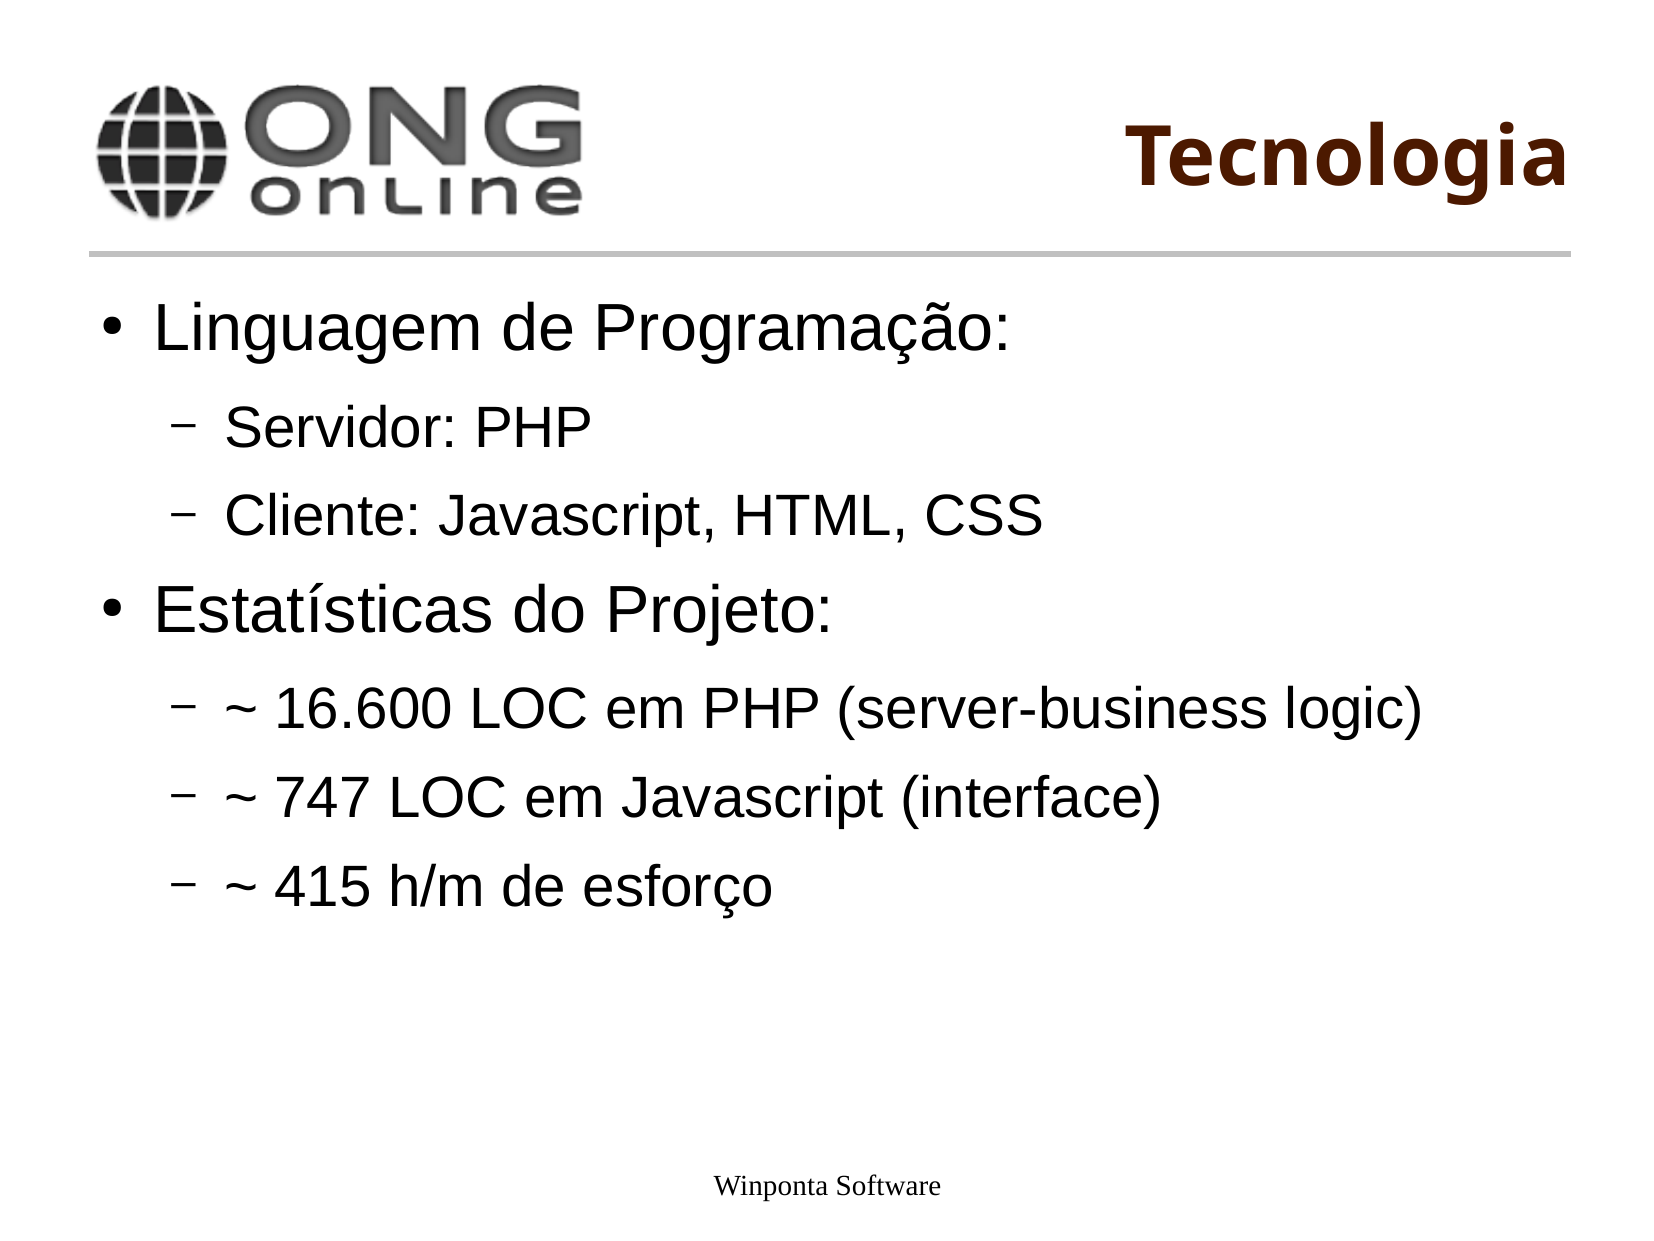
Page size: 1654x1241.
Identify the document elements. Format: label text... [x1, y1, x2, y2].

title Tecnologia [82, 49, 1571, 257]
list Linguagem de Programação: Servidor: PHP Cliente: Javascript, HTML, CSS Estatísticas do Projeto: ~ 16.600 LOC em PHP (server-business logic) ~ 747 LOC em Javascript (interface) ~ 415 h/m de esforço [82, 290, 1538, 1158]
